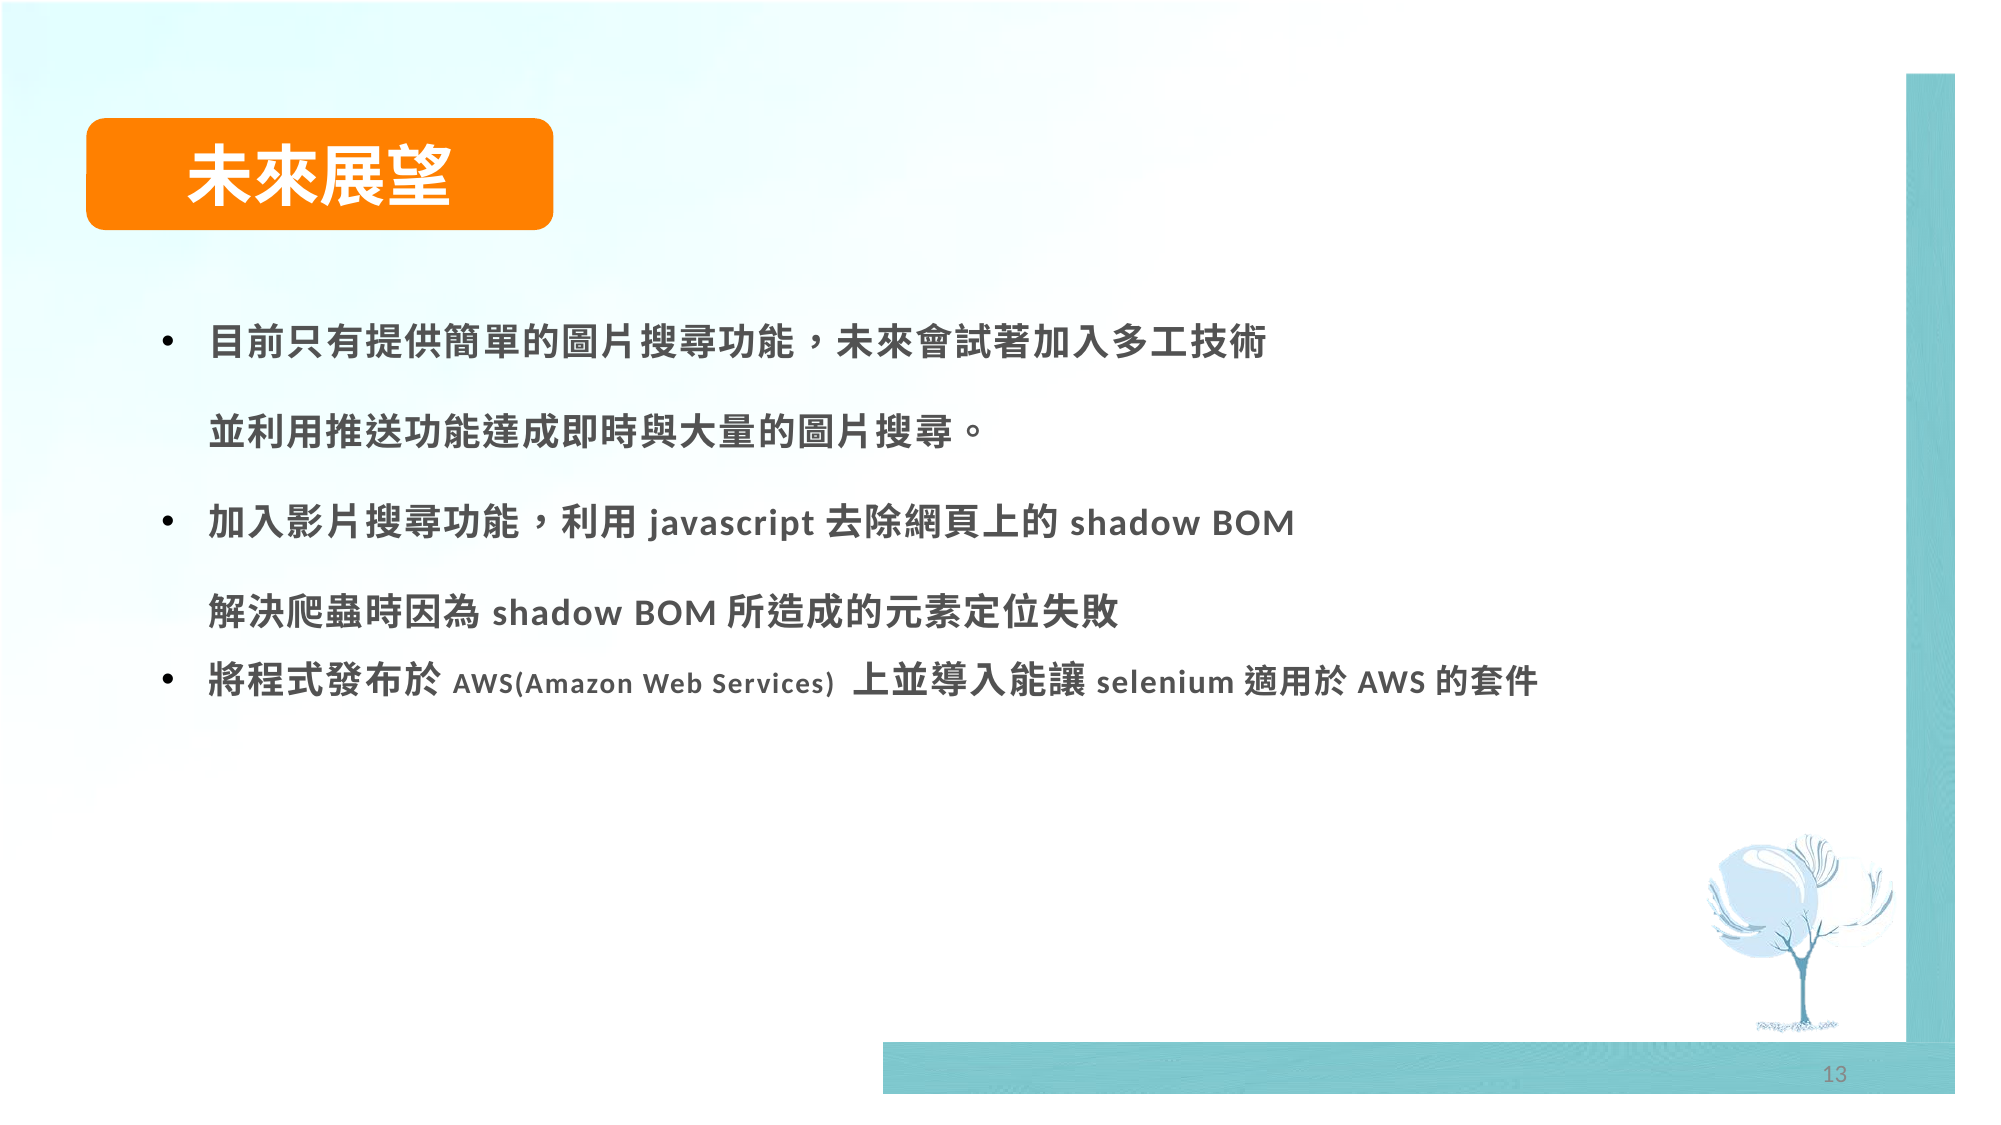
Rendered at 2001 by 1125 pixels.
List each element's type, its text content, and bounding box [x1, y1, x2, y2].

text_box 未來展望 [86, 118, 554, 231]
text_box 目前只有提供簡單的圖片搜尋功能，未來會試著加入多工技術 並利用推送功能達成即時與大量的圖片搜尋。 加入影片搜尋功能，利用javascript去除網頁上的shadow BOM 解決爬蟲時因為shadow BOM所造成的元素定位失敗 將程式發布於AWS(Amazon Web Services) 上並導入能讓selenium適用於AWS的套件 [146, 265, 1785, 858]
slide_number <編號> [1412, 1042, 1863, 1103]
picture [0, 0, 1955, 1094]
